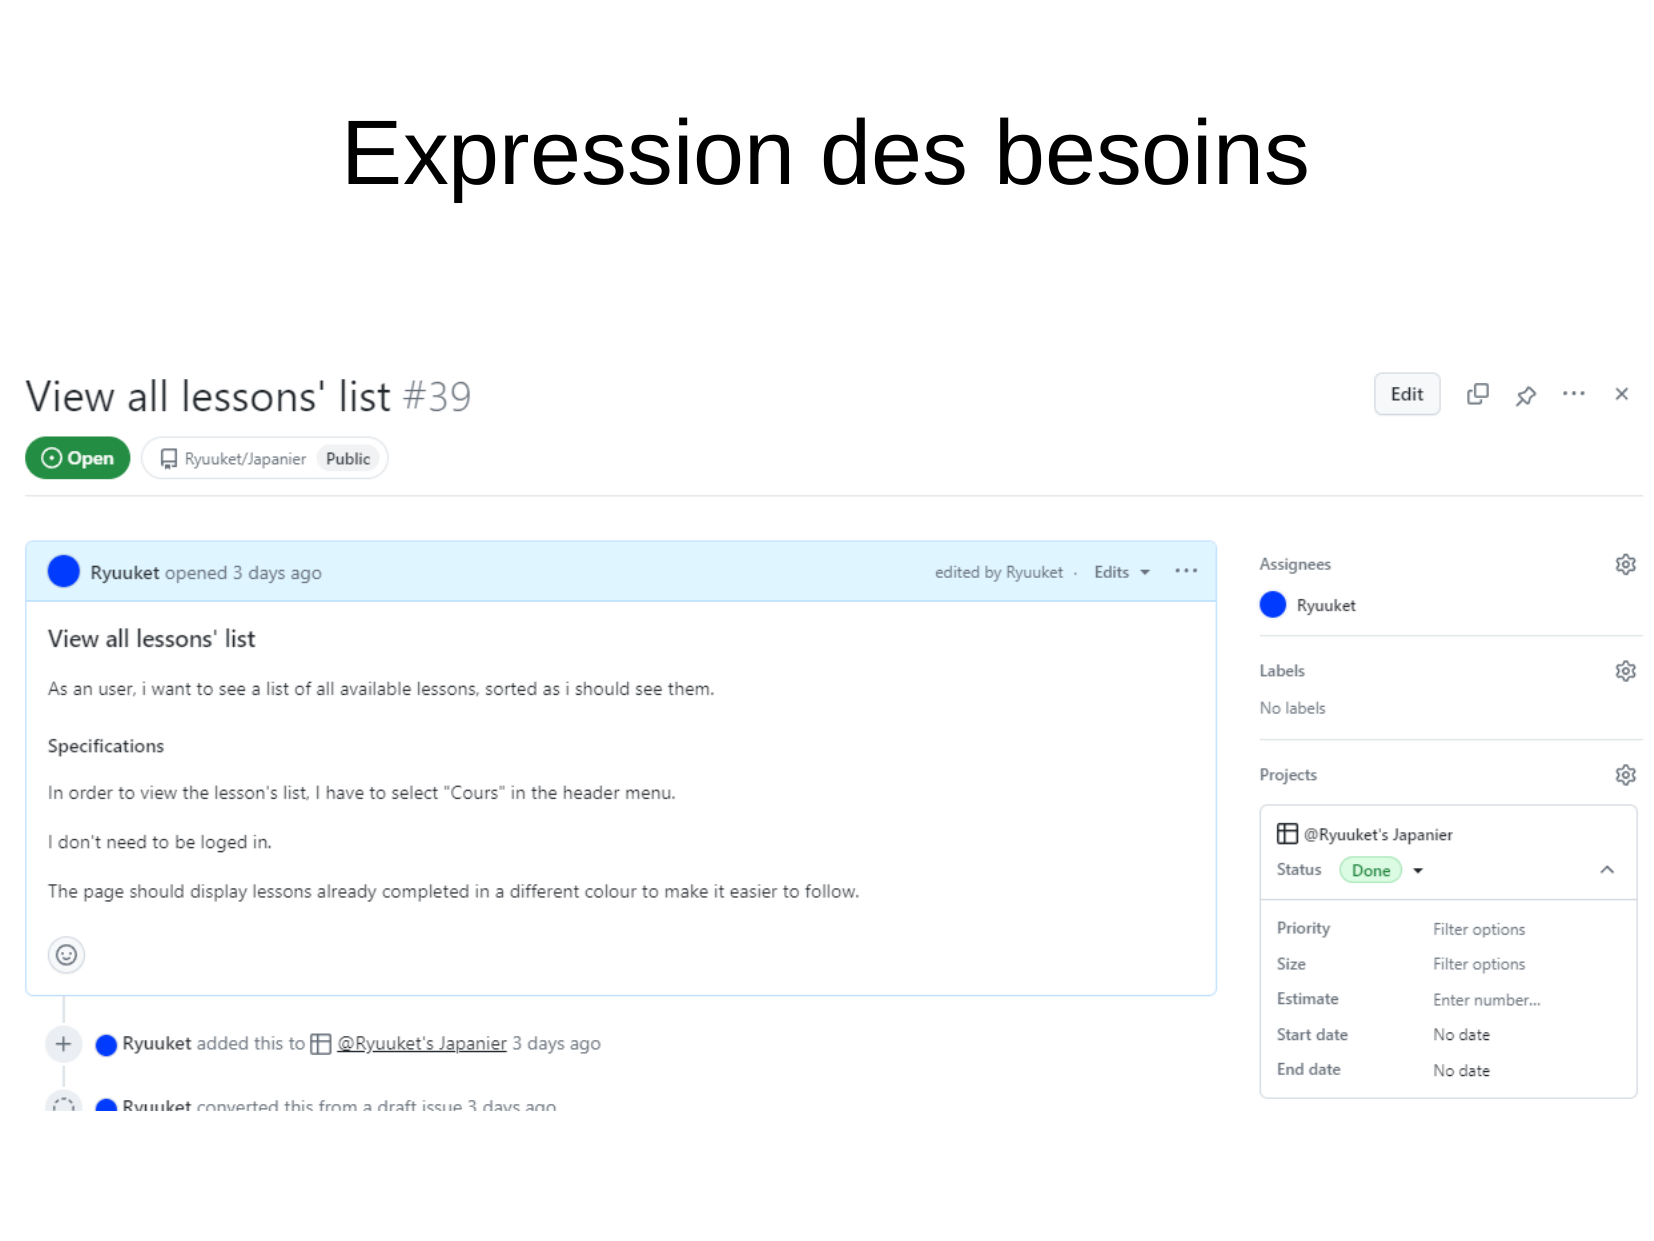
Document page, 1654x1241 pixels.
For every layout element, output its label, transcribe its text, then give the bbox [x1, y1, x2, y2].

picture [0, 350, 1654, 1111]
title Expression des besoins [82, 49, 1571, 257]
